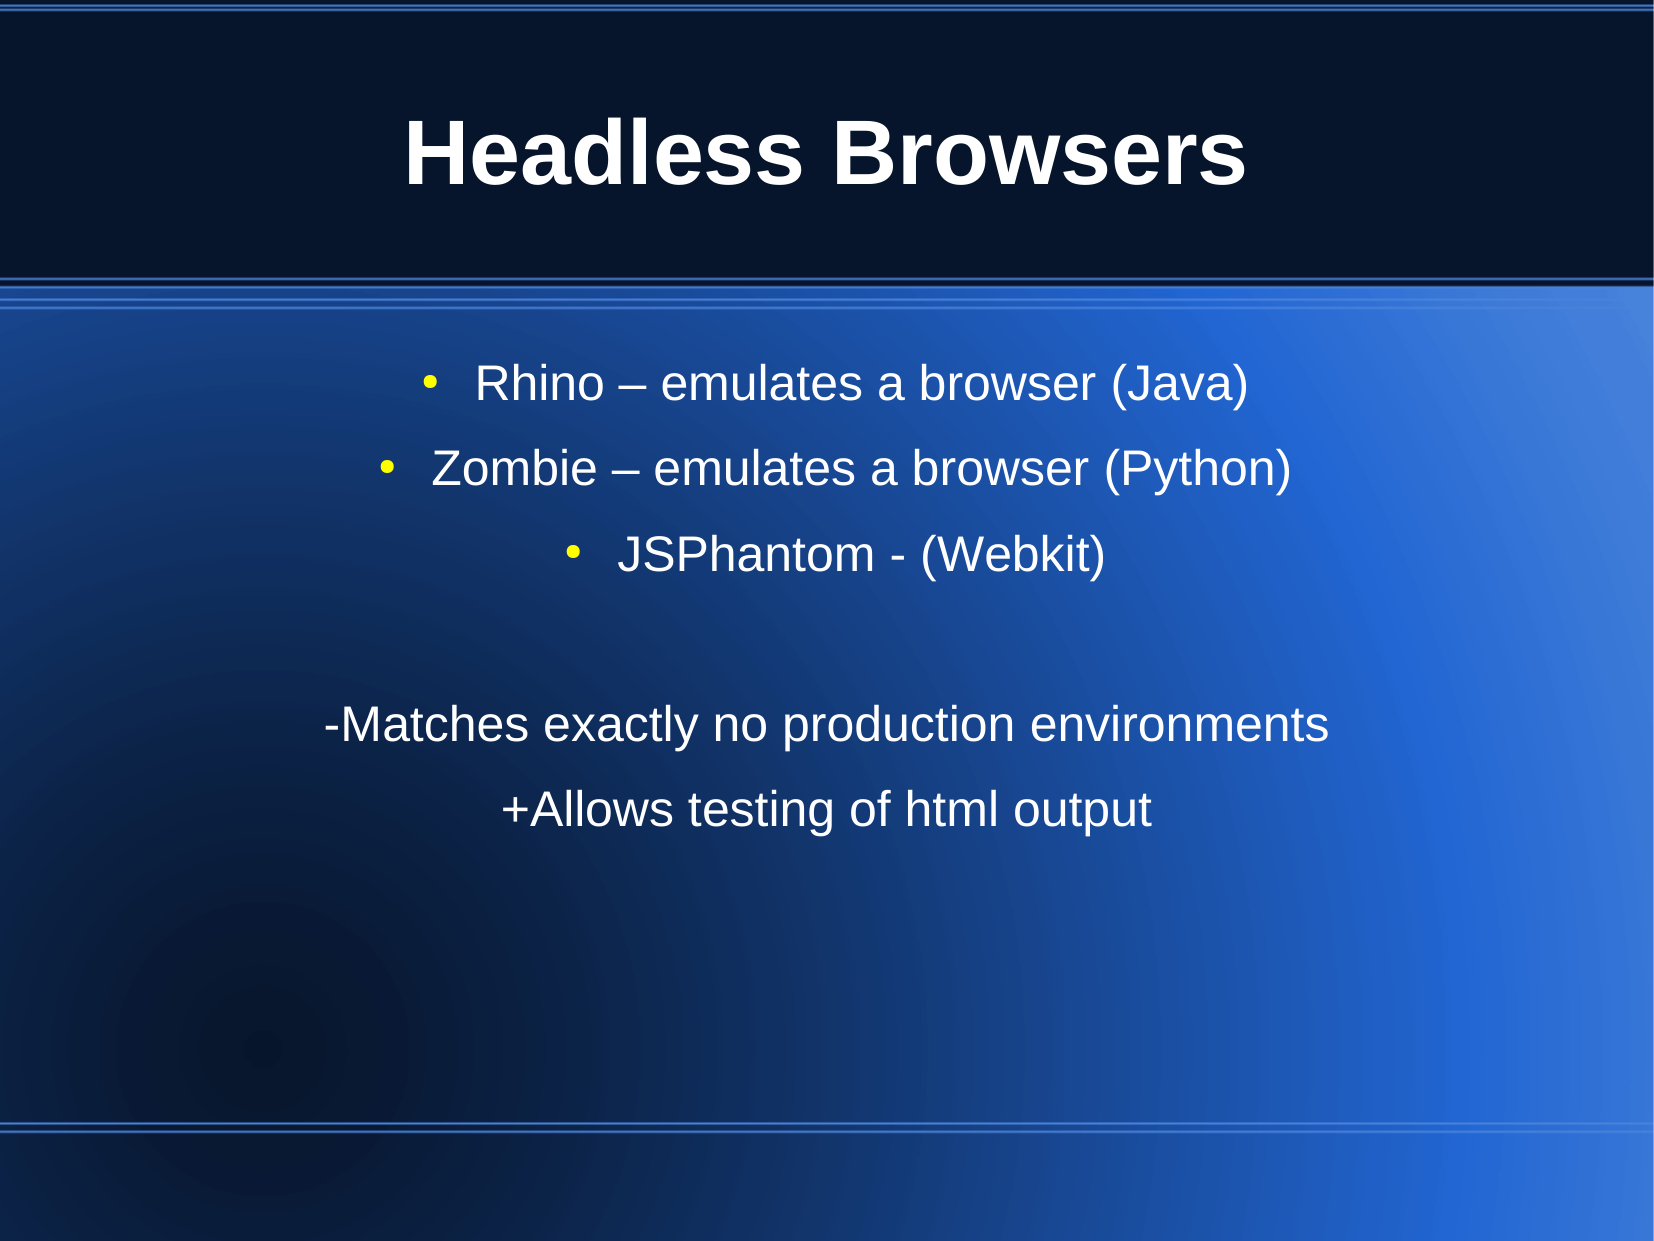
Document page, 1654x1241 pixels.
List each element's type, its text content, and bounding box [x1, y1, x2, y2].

title Headless Browsers [82, 49, 1571, 257]
list Rhino – emulates a browser (Java) Zombie – emulates a browser (Python) JSPhantom - (Webkit) -Matches exactly no production environments +Allows testing of html output [82, 355, 1571, 1174]
picture [0, 0, 1654, 1241]
